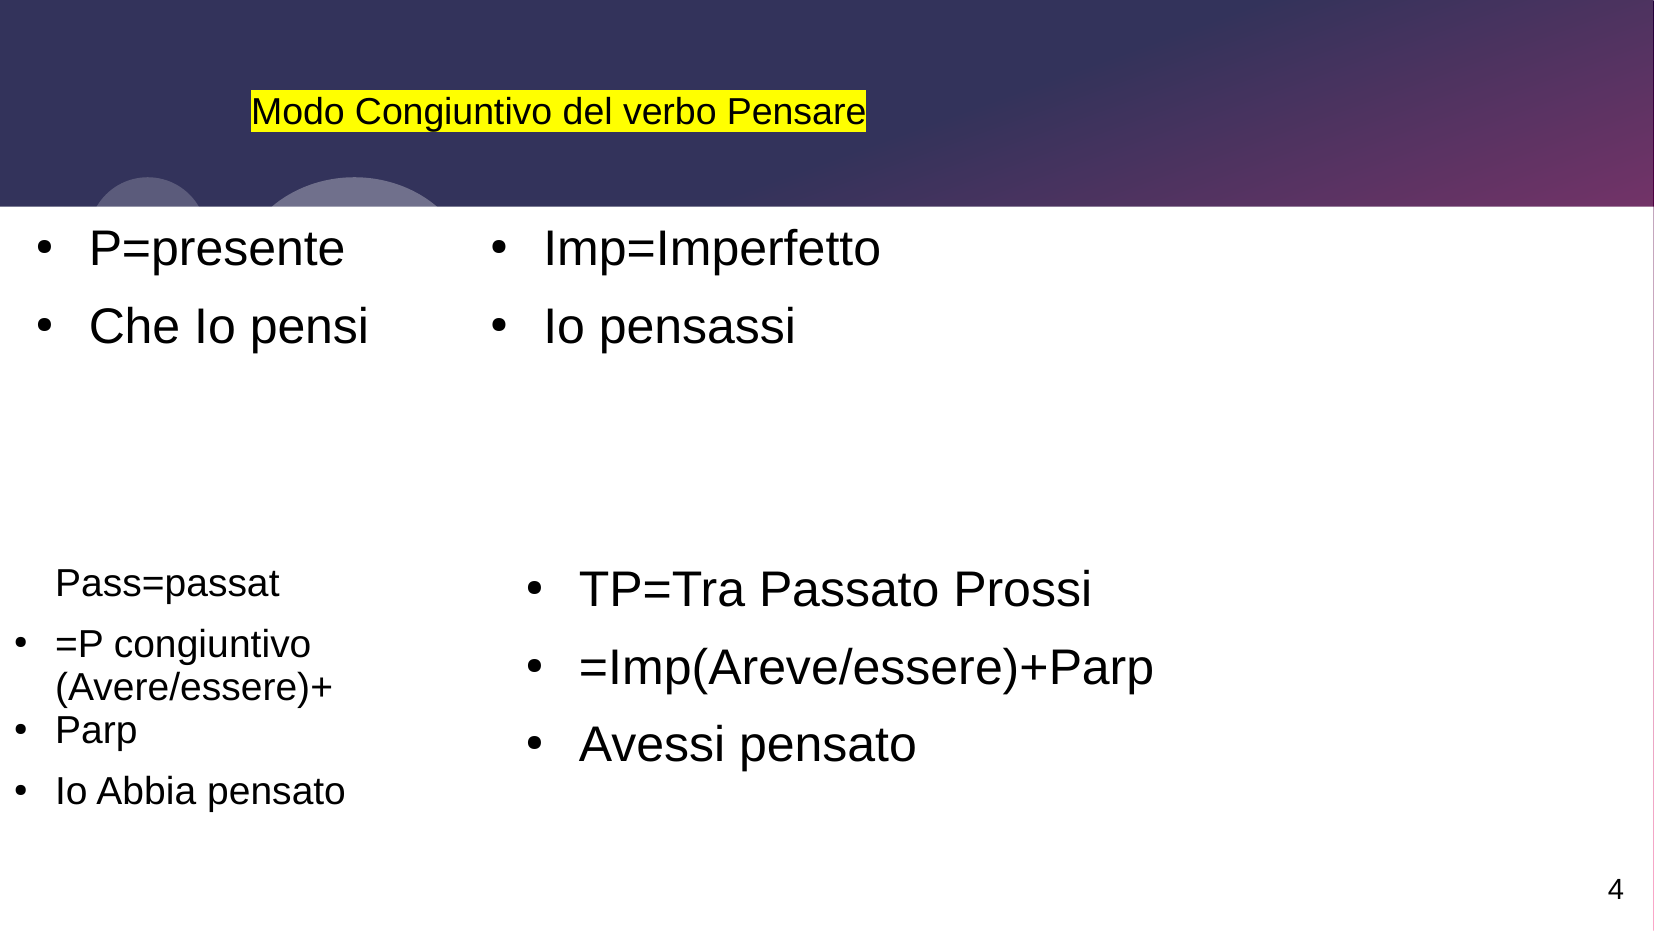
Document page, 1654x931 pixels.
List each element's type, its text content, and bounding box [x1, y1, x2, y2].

list TP=Tra Passato Prossi =Imp(Areve/essere)+Parp Avessi pensato [507, 561, 1211, 814]
text_box Modo Congiuntivo del verbo Pensare [236, 82, 882, 140]
list P=presente Che Io pensi [17, 220, 384, 473]
list Pass=passat =P congiuntivo (Avere/essere)+ Parp Io Abbia pensato [0, 561, 473, 814]
list Imp=Imperfetto Io pensassi [472, 220, 1123, 473]
